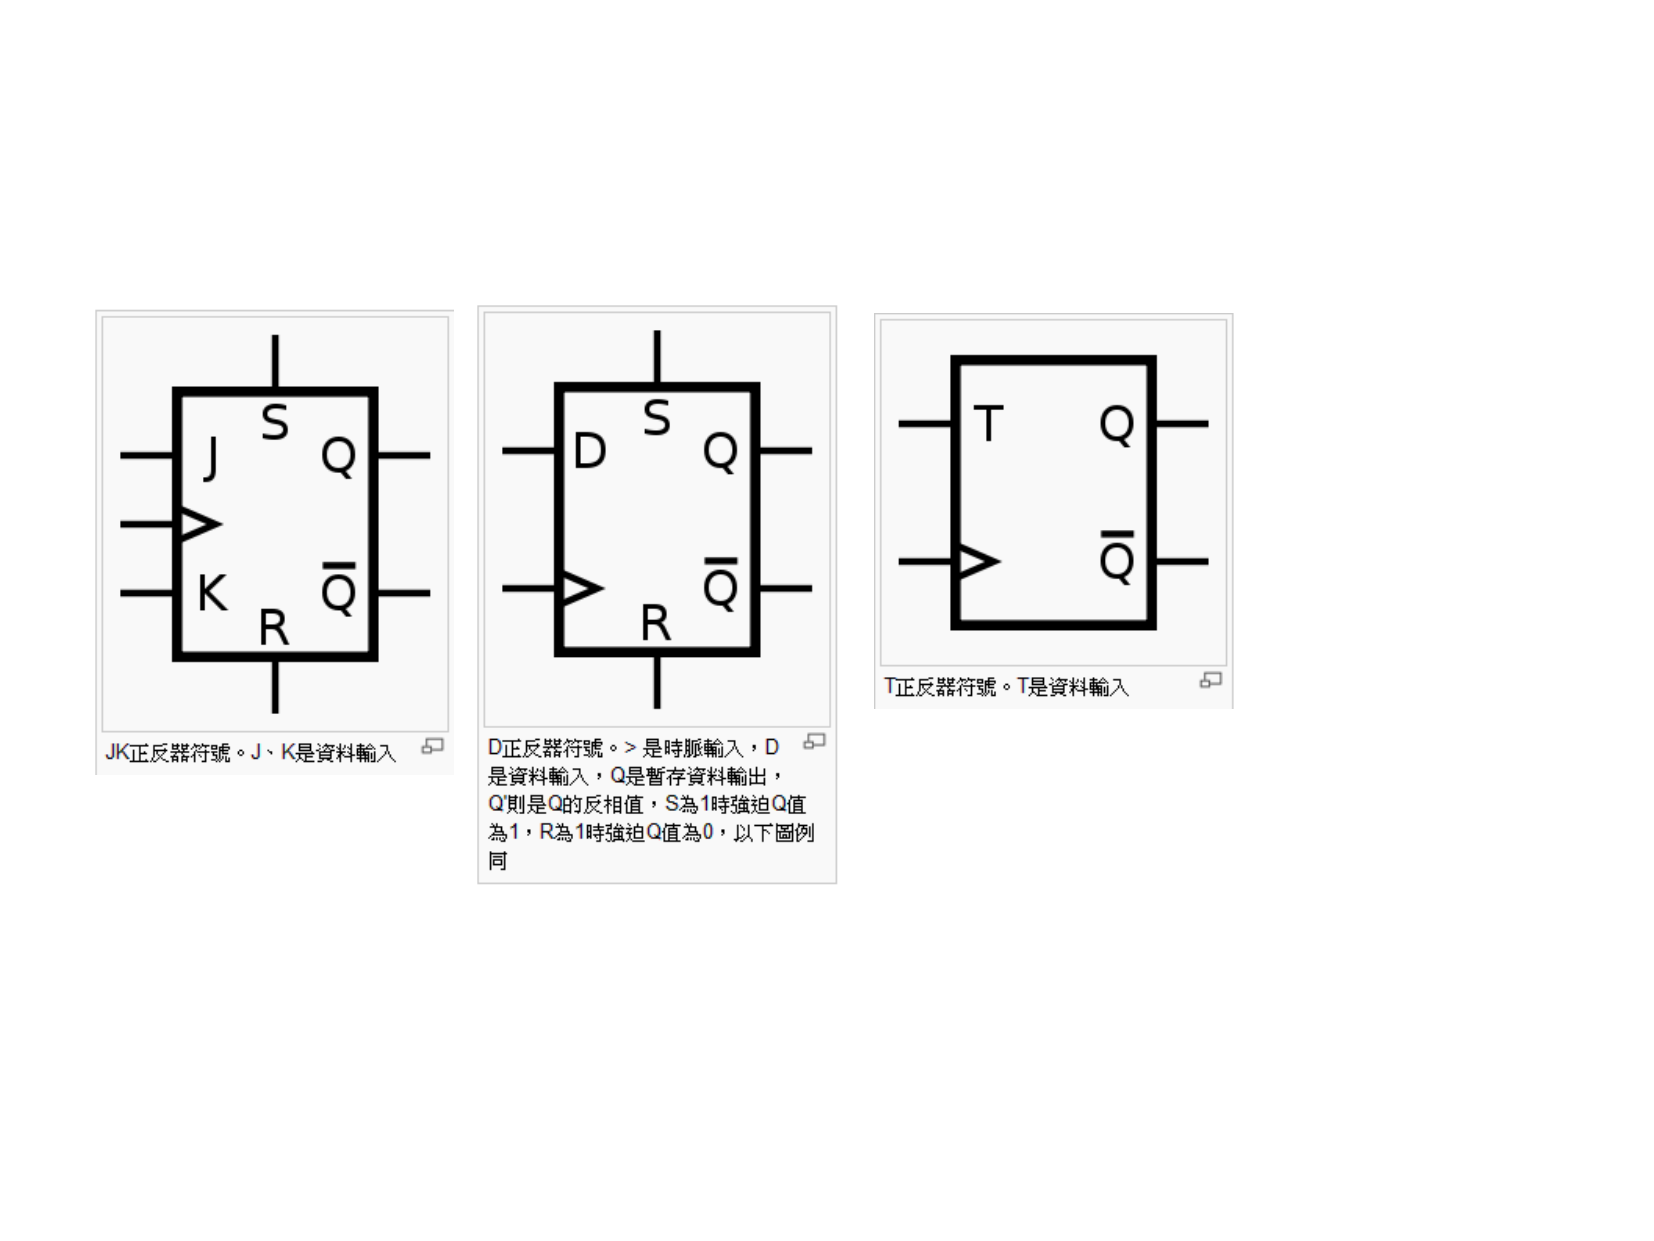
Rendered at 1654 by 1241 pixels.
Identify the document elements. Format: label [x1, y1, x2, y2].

picture [874, 313, 1237, 709]
picture [94, 307, 454, 775]
picture [476, 304, 839, 886]
